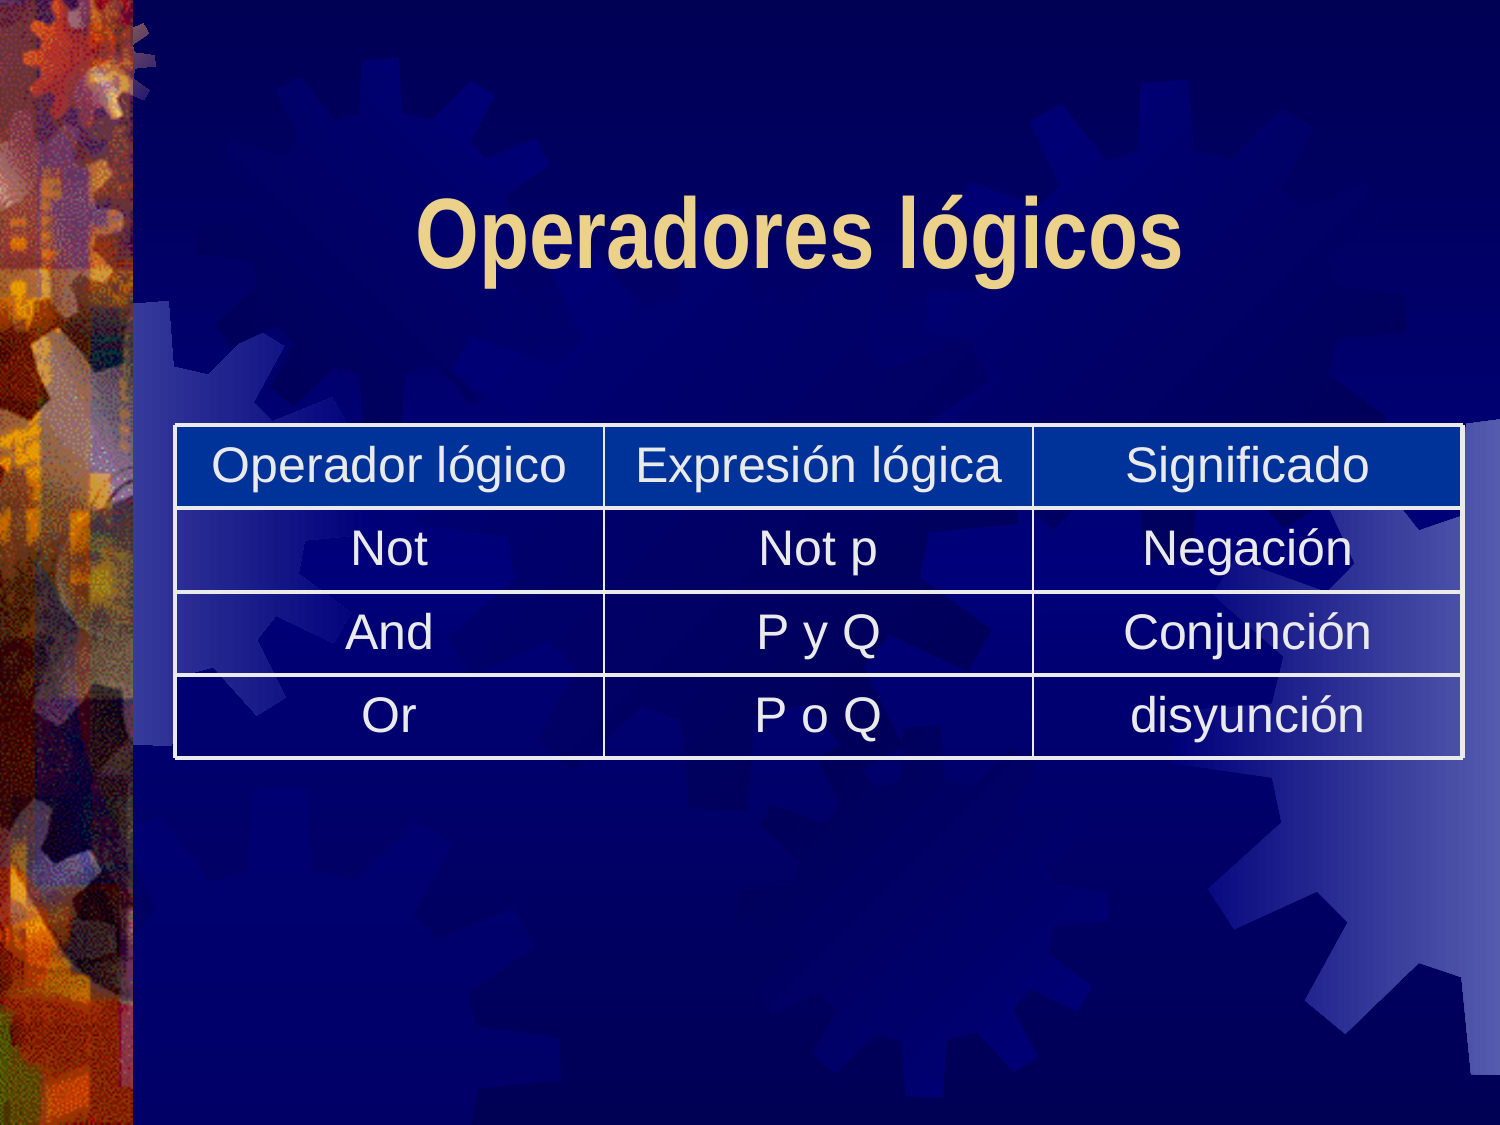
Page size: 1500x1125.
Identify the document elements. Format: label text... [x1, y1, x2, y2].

text_box P o Q [605, 677, 1032, 756]
text_box And [177, 594, 603, 673]
text_box Negación [1034, 510, 1460, 590]
text_box Significado [1034, 427, 1460, 506]
text_box P y Q [605, 594, 1032, 673]
text_box disyunción [1034, 677, 1460, 756]
text_box Not [177, 510, 603, 590]
picture [0, 0, 133, 1125]
text_box Or [177, 677, 603, 756]
text_box Operadores lógicos [299, 162, 1300, 325]
text_box Operador lógico [177, 427, 603, 506]
text_box Conjunción [1034, 594, 1460, 673]
text_box Expresión lógica [605, 427, 1032, 506]
text_box Not p [605, 510, 1032, 590]
